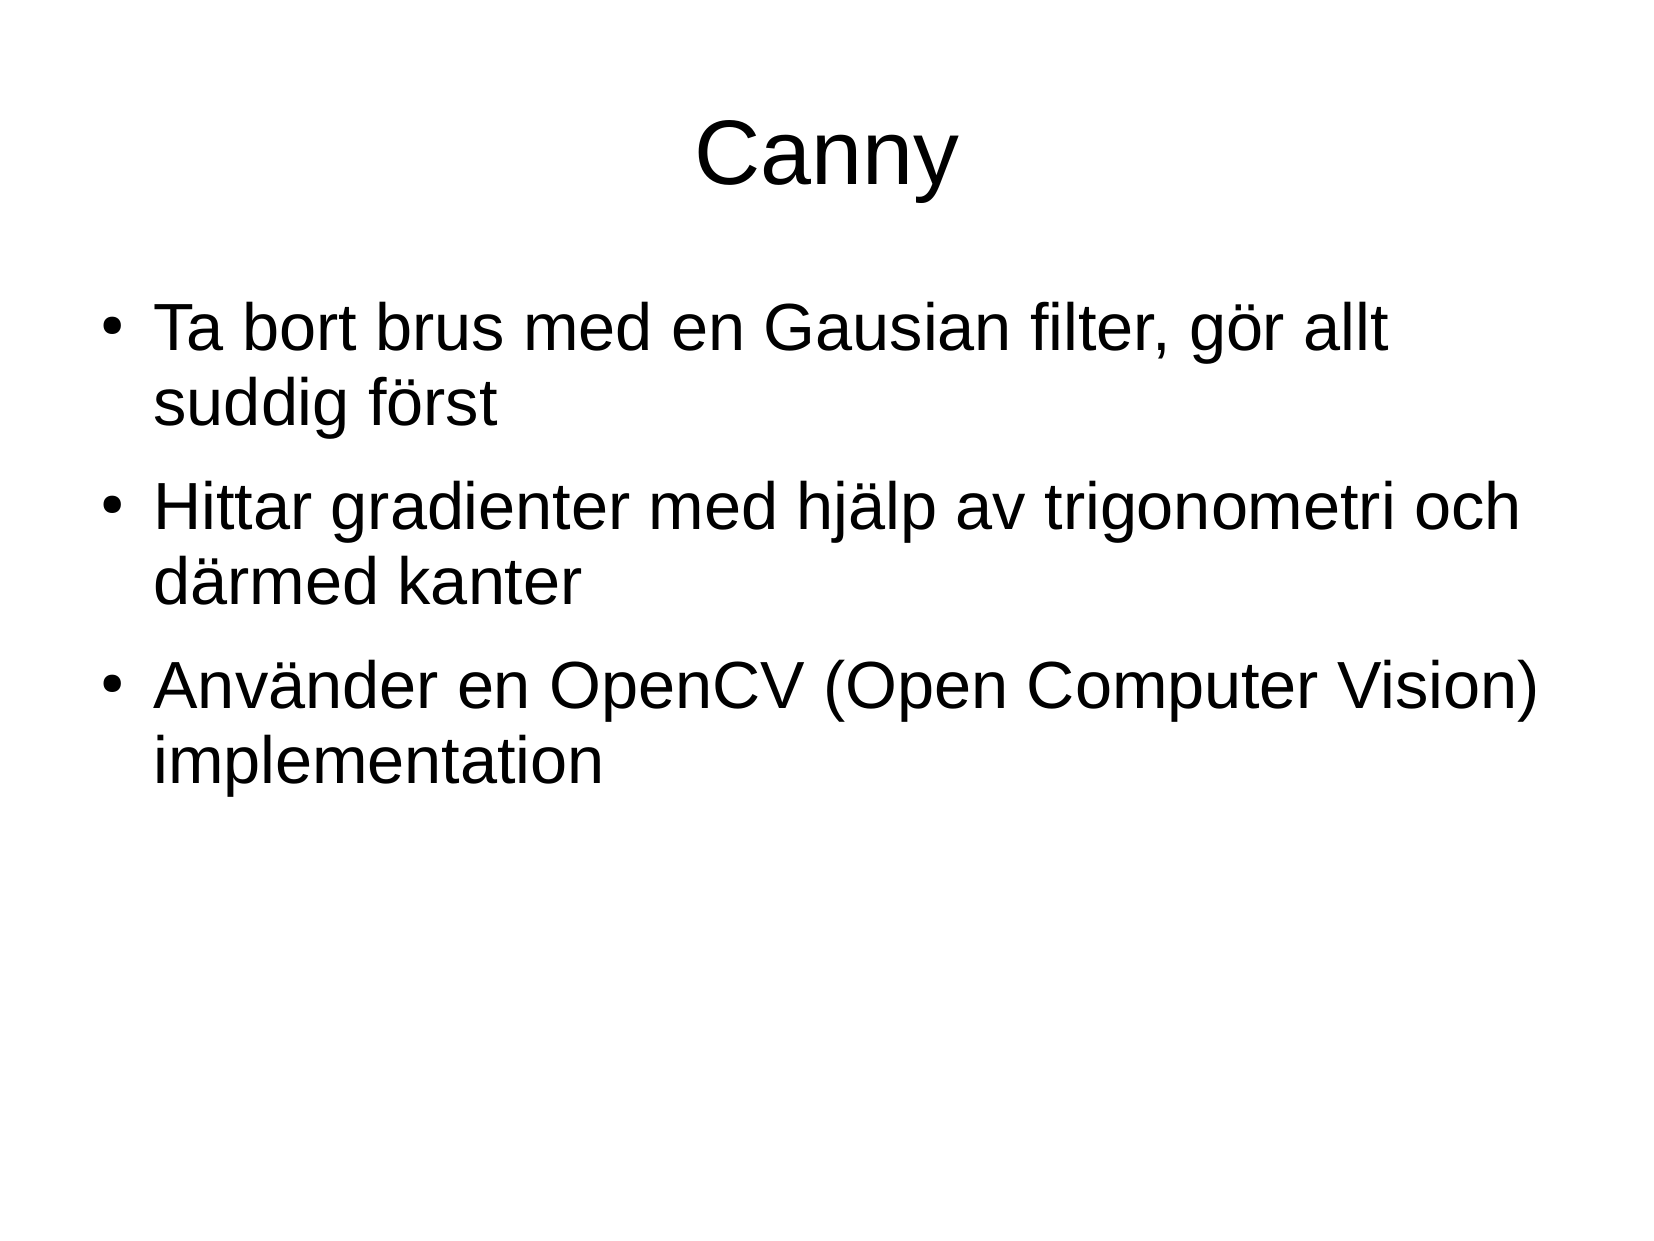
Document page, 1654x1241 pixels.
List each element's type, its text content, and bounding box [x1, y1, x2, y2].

list Ta bort brus med en Gausian filter, gör allt suddig först Hittar gradienter med hjälp av trigonometri och därmed kanter Använder en OpenCV (Open Computer Vision) implementation [82, 290, 1571, 1010]
title Canny [82, 49, 1571, 257]
